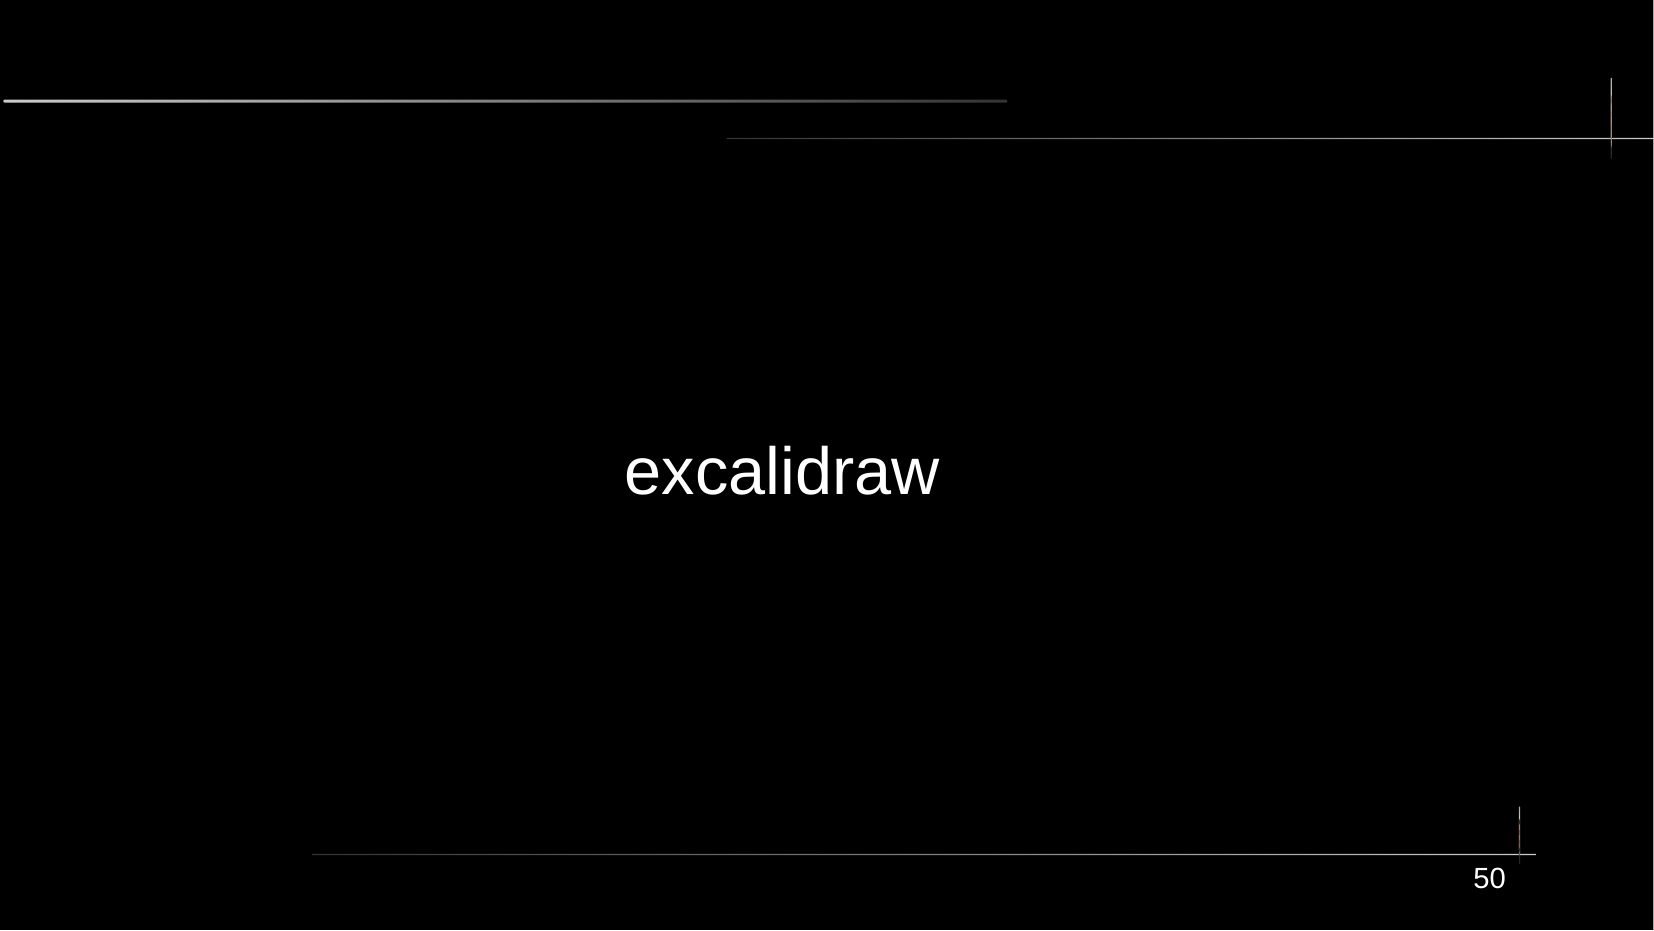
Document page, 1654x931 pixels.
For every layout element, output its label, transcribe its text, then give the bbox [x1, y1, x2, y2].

subtitle excalidraw [0, 225, 1565, 718]
